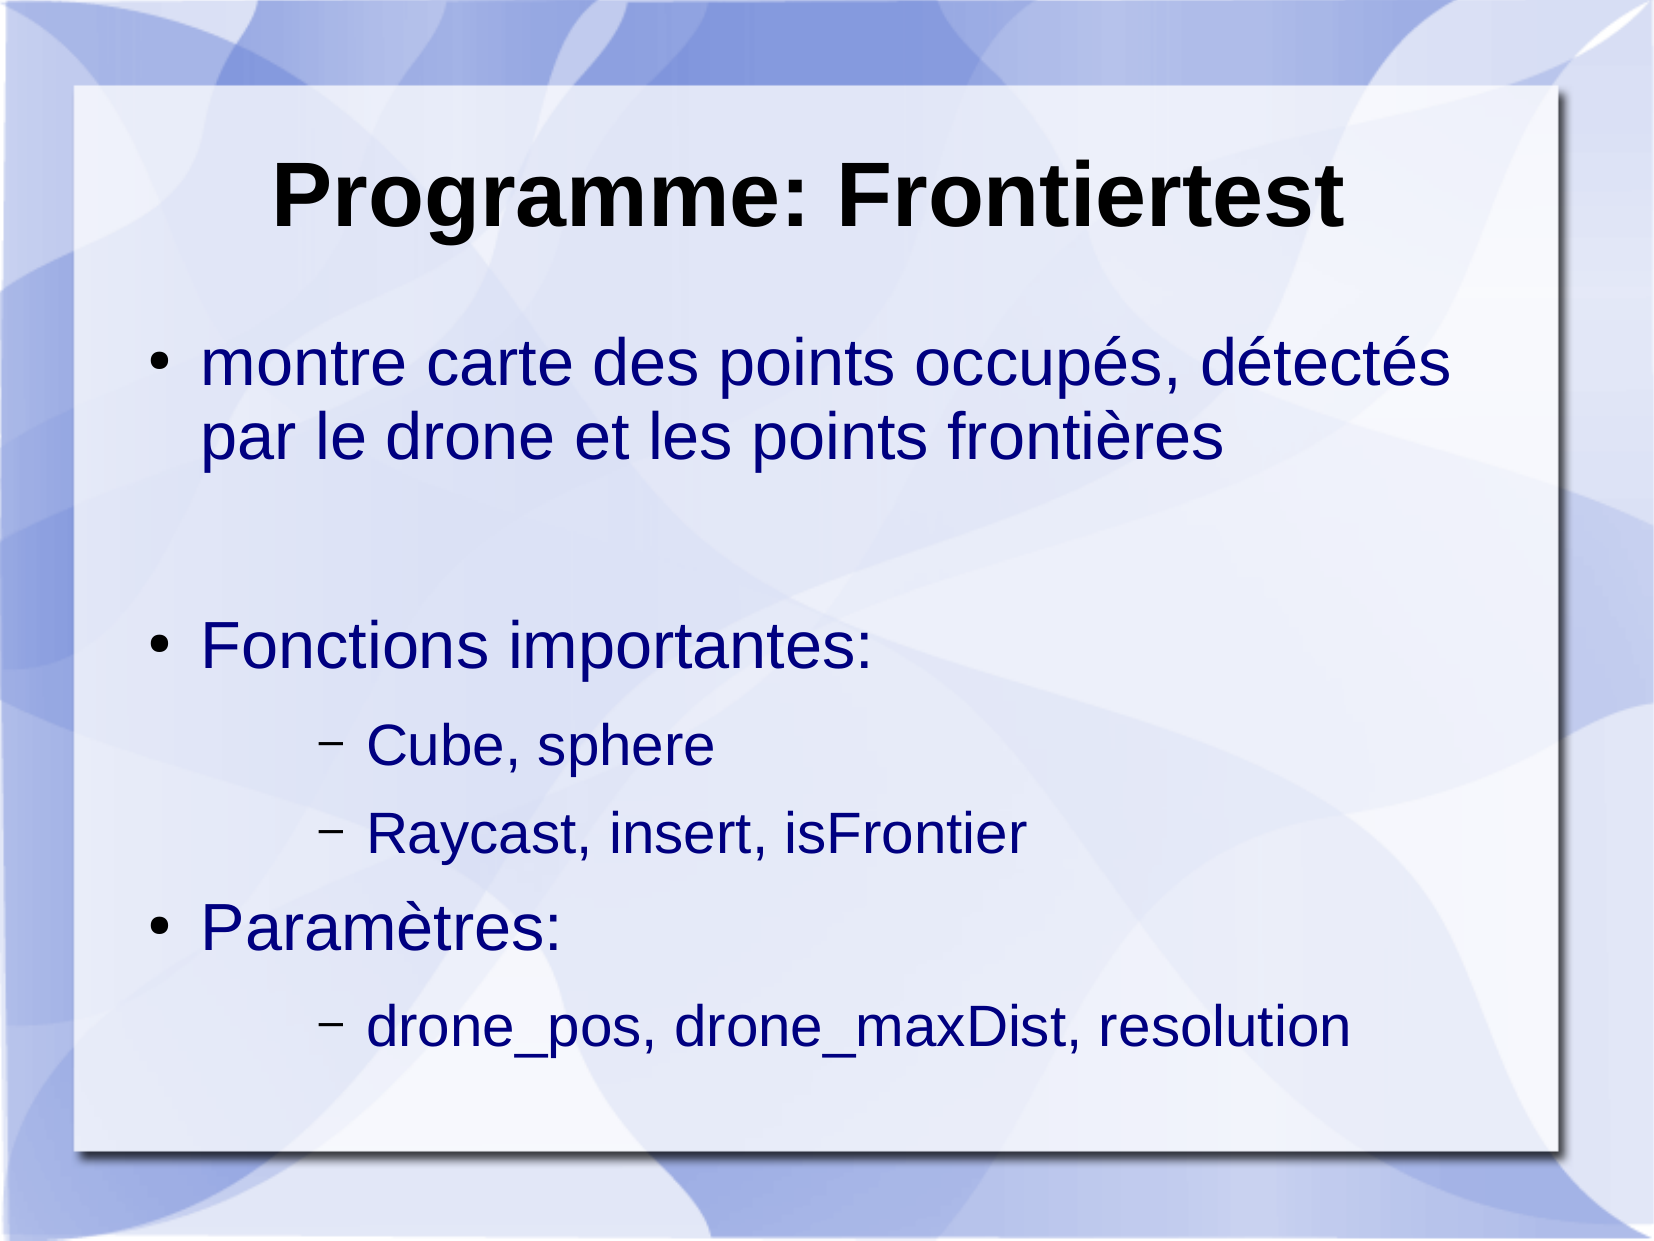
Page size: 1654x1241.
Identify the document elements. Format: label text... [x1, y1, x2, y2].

list montre carte des points occupés, détectés par le drone et les points frontières Fonctions importantes: Cube, sphere Raycast, insert, isFrontier Paramètres: drone_pos, drone_maxDist, resolution [129, 324, 1489, 1059]
title Programme: Frontiertest [82, 90, 1536, 298]
picture [0, 0, 1654, 1241]
